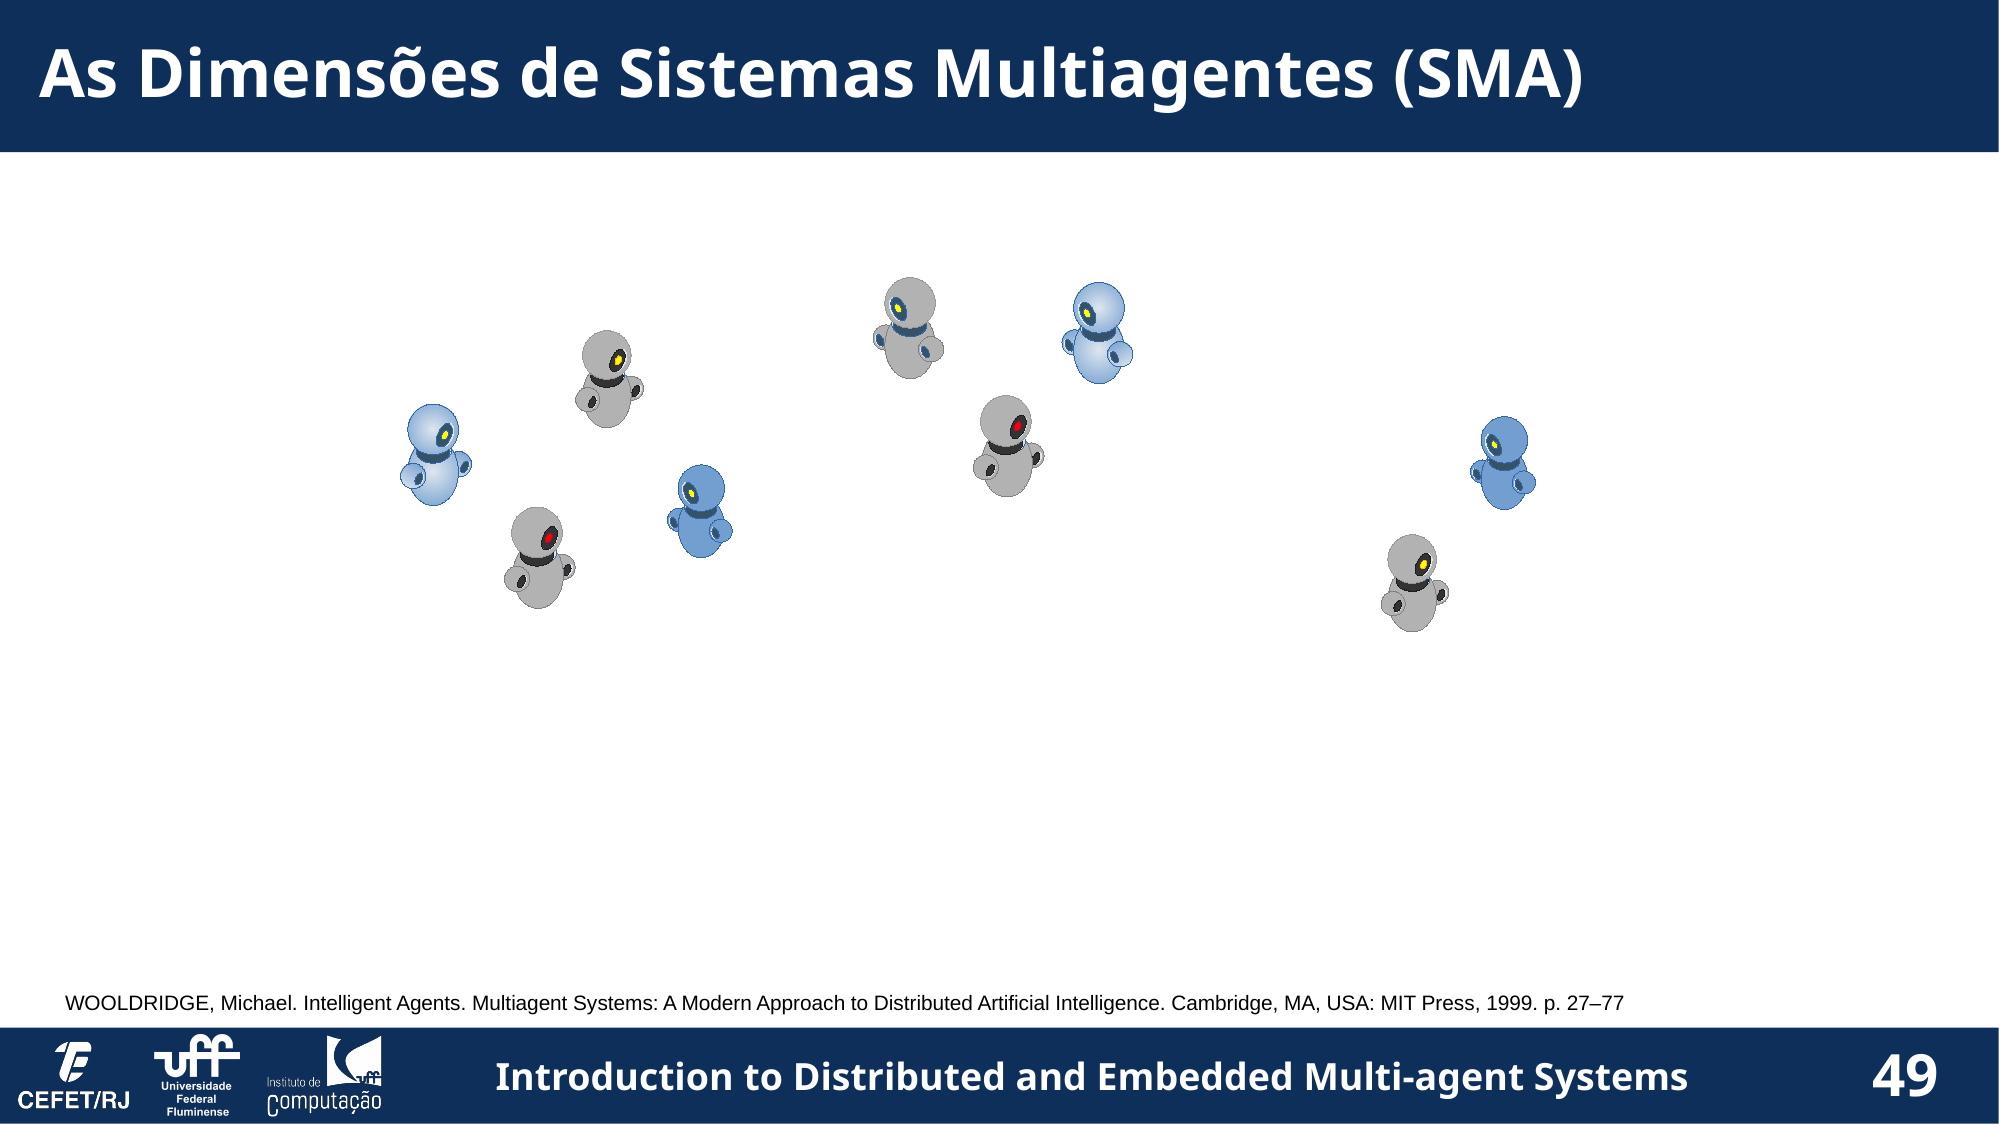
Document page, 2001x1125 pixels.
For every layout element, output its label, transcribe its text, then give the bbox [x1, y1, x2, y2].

text_box [504, 507, 576, 609]
text_box [1381, 534, 1449, 632]
text_box [400, 404, 472, 506]
text_box WOOLDRIDGE, Michael. Intelligent Agents. Multiagent Systems: A Modern Approach to Distributed Artificial Intelligence. Cambridge, MA, USA: MIT Press, 1999. p. 27–77 [50, 982, 1969, 1023]
text_box [873, 277, 944, 379]
picture [153, 1033, 241, 1121]
text_box [973, 395, 1045, 497]
picture [265, 1033, 383, 1117]
text_box [575, 330, 644, 428]
text_box [1470, 416, 1536, 510]
picture [18, 1021, 129, 1125]
text_box [667, 464, 733, 558]
text_box As Dimensões de Sistemas Multiagentes (SMA) [25, 23, 1999, 119]
text_box [1061, 282, 1133, 384]
